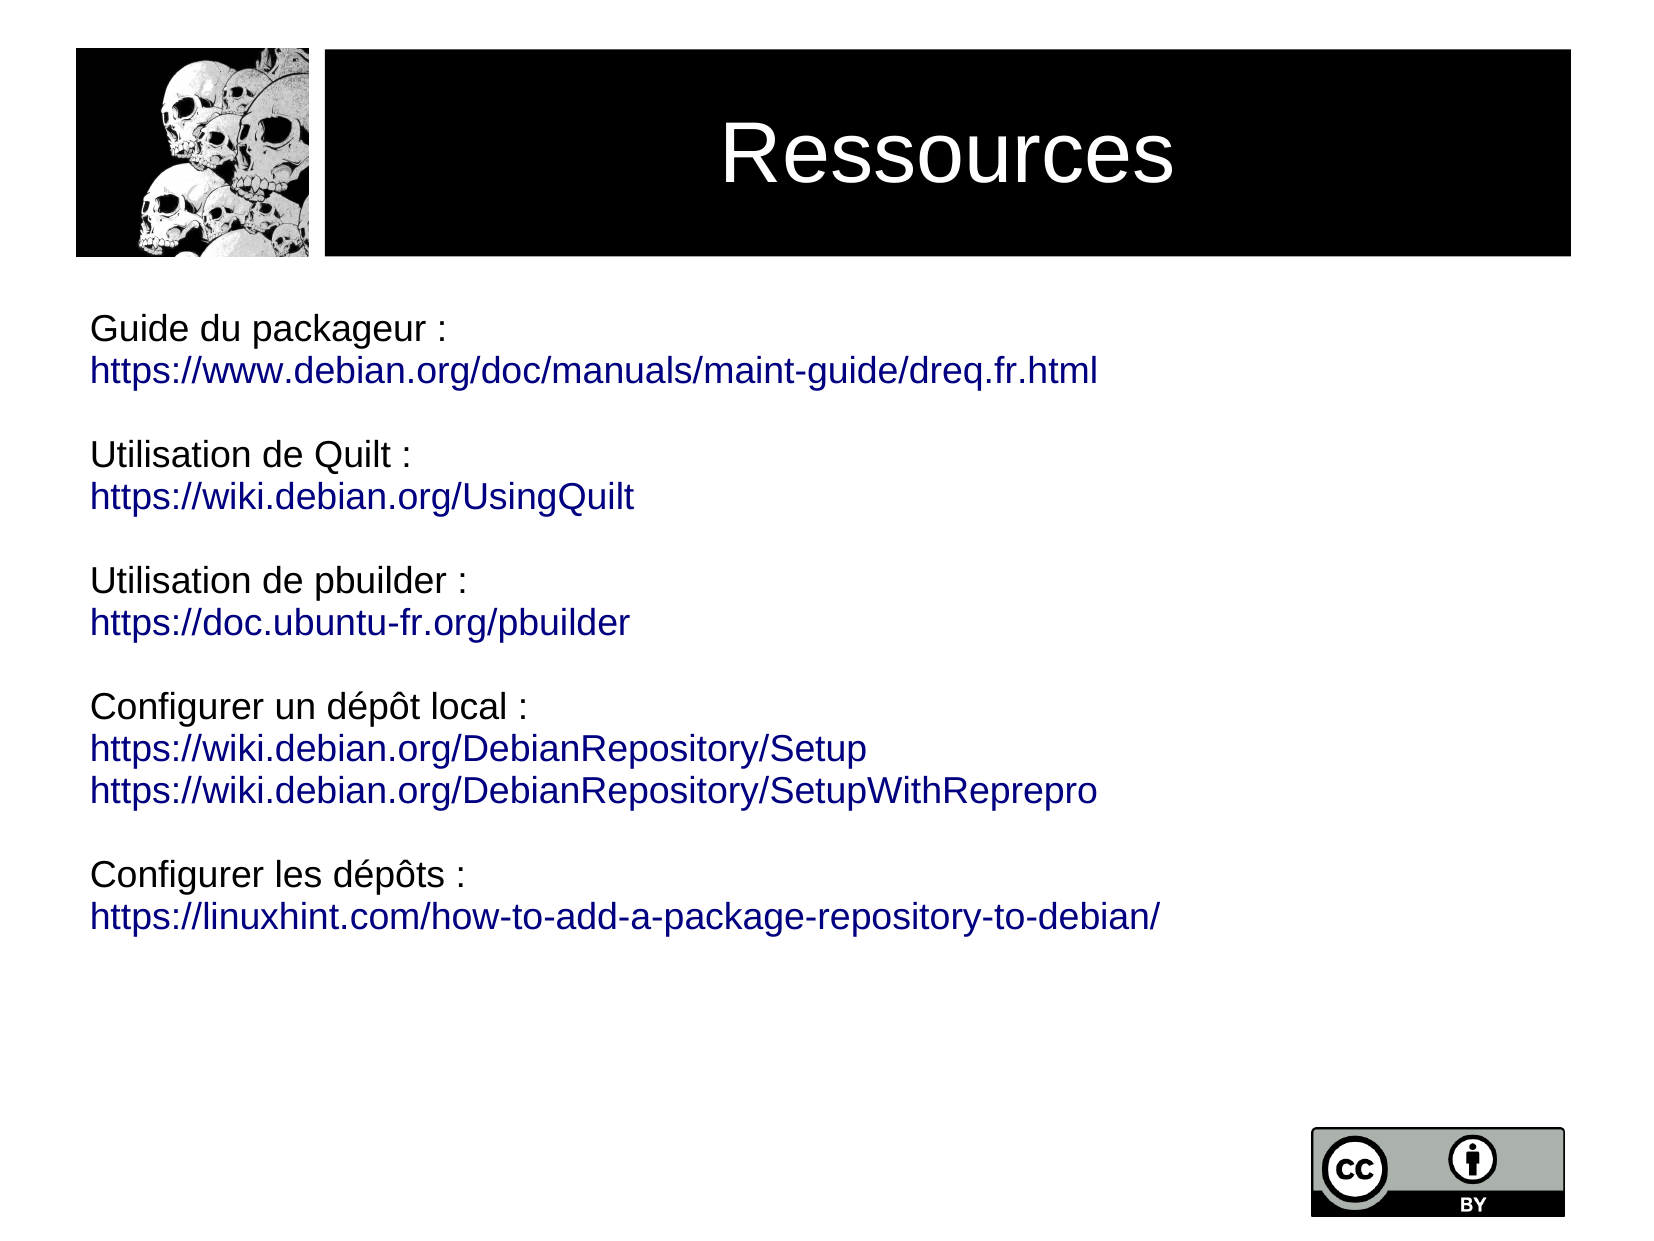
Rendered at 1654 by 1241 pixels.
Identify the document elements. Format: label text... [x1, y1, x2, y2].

picture [1311, 1155, 1565, 1217]
picture [76, 48, 309, 257]
text_box Guide du packageur : https://www.debian.org/doc/manuals/maint-guide/dreq.fr.html Utilisation de Quilt : https://wiki.debian.org/UsingQuilt Utilisation de pbuilder : https://doc.ubuntu-fr.org/pbuilder Configurer un dépôt local : https://wiki.debian.org/DebianRepository/Setup https://wiki.debian.org/DebianRepository/SetupWithReprepro Configurer les dépôts : https://linuxhint.com/how-to-add-a-package-repository-to-debian/ [75, 300, 1576, 1155]
title Ressources [324, 49, 1571, 257]
